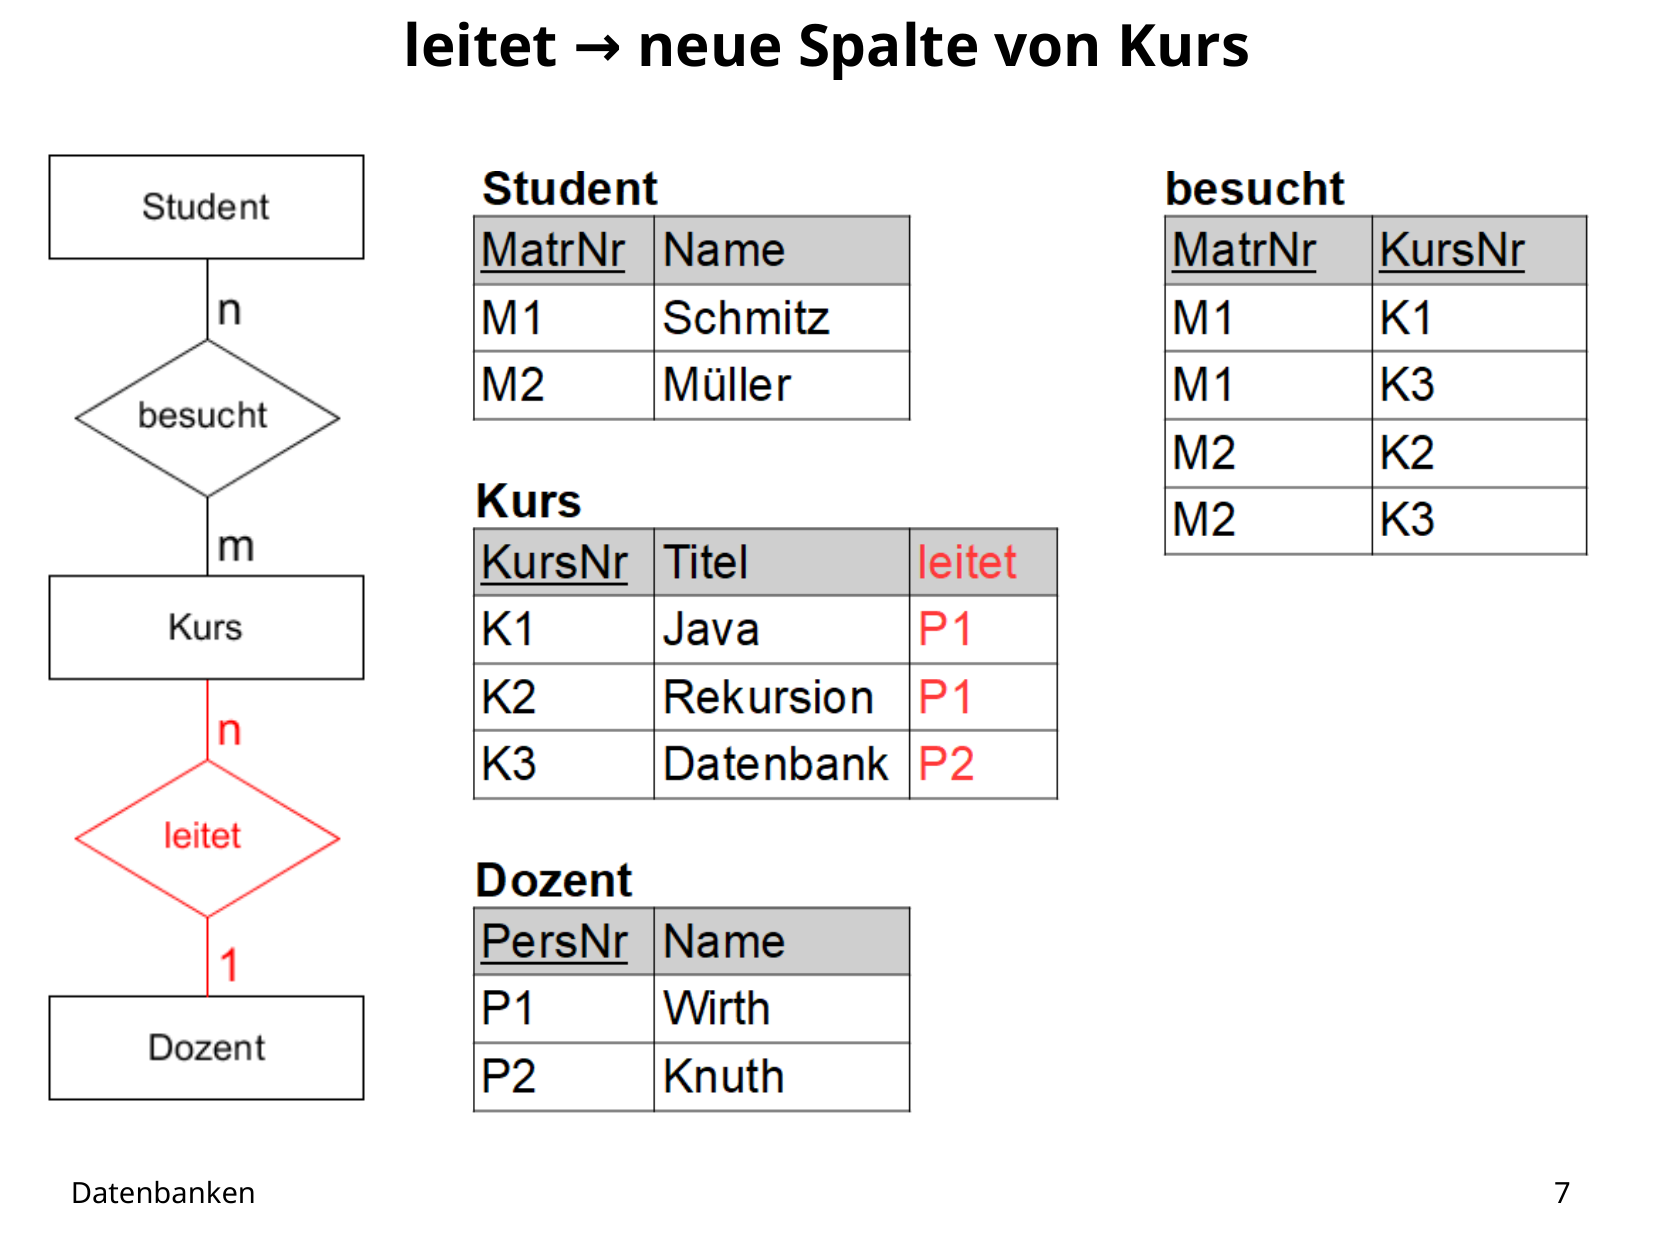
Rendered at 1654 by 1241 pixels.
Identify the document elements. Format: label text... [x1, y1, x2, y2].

picture [47, 153, 367, 1103]
picture [472, 171, 1589, 1114]
title leitet → neue Spalte von Kurs [0, 5, 1654, 83]
